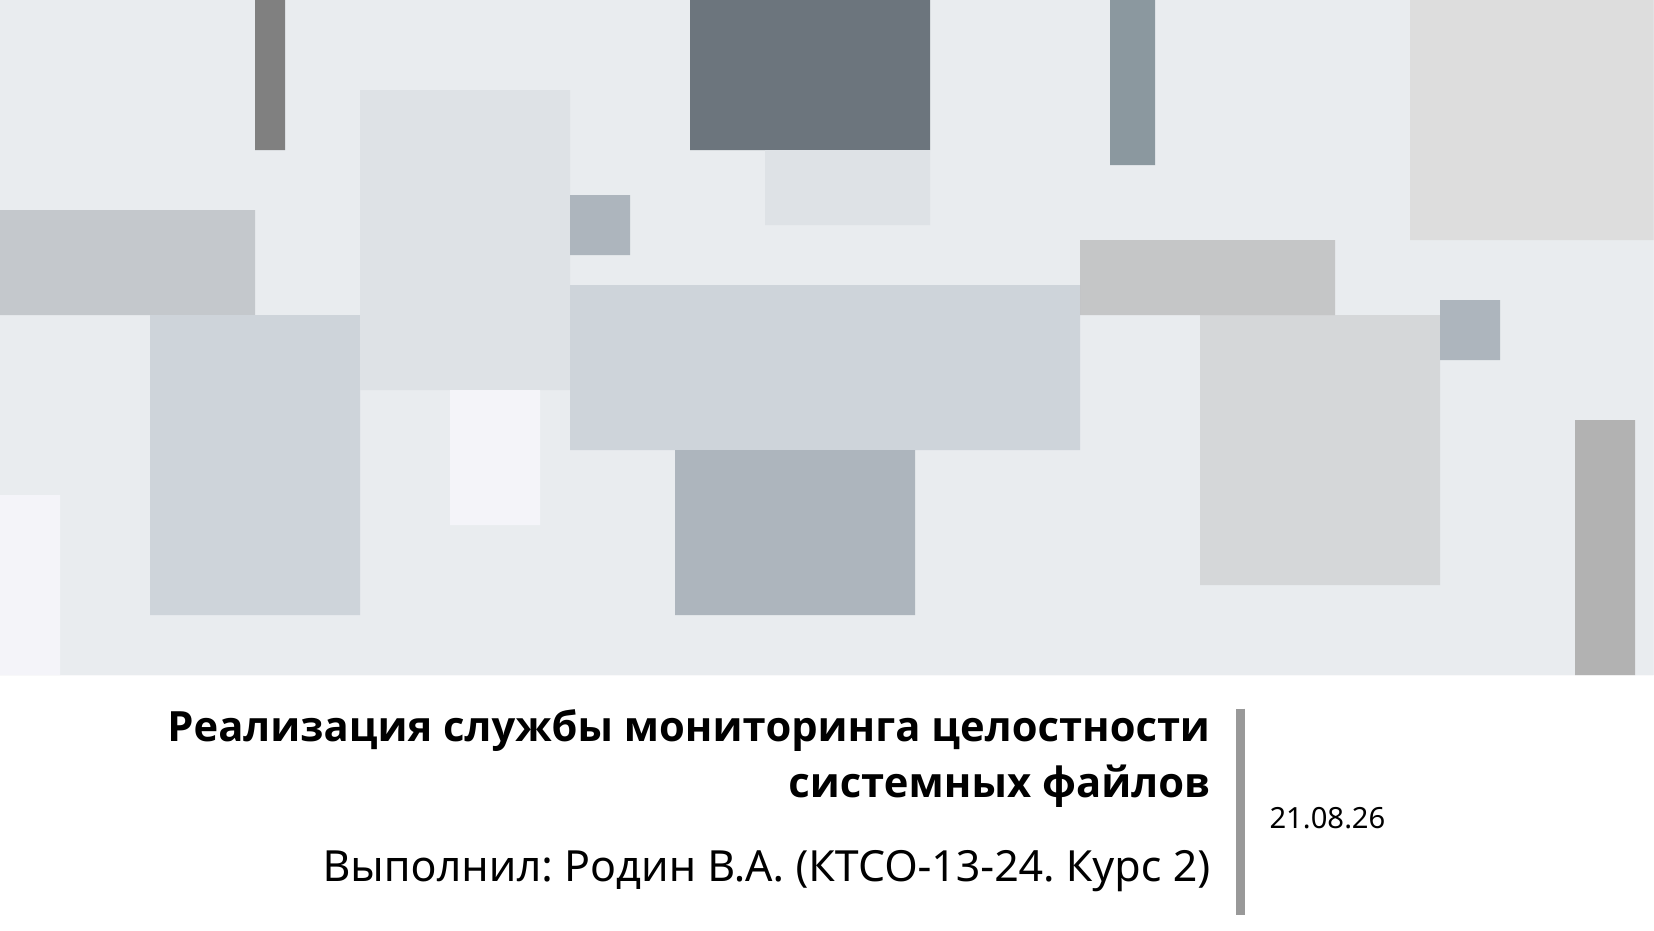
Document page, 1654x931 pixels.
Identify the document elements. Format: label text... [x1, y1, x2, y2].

subtitle Выполнил: Родин В.А. (КТСО-13-24. Курс 2) [59, 835, 1211, 895]
title Реализация службы мониторинга целостности системных файлов [0, 691, 1211, 816]
